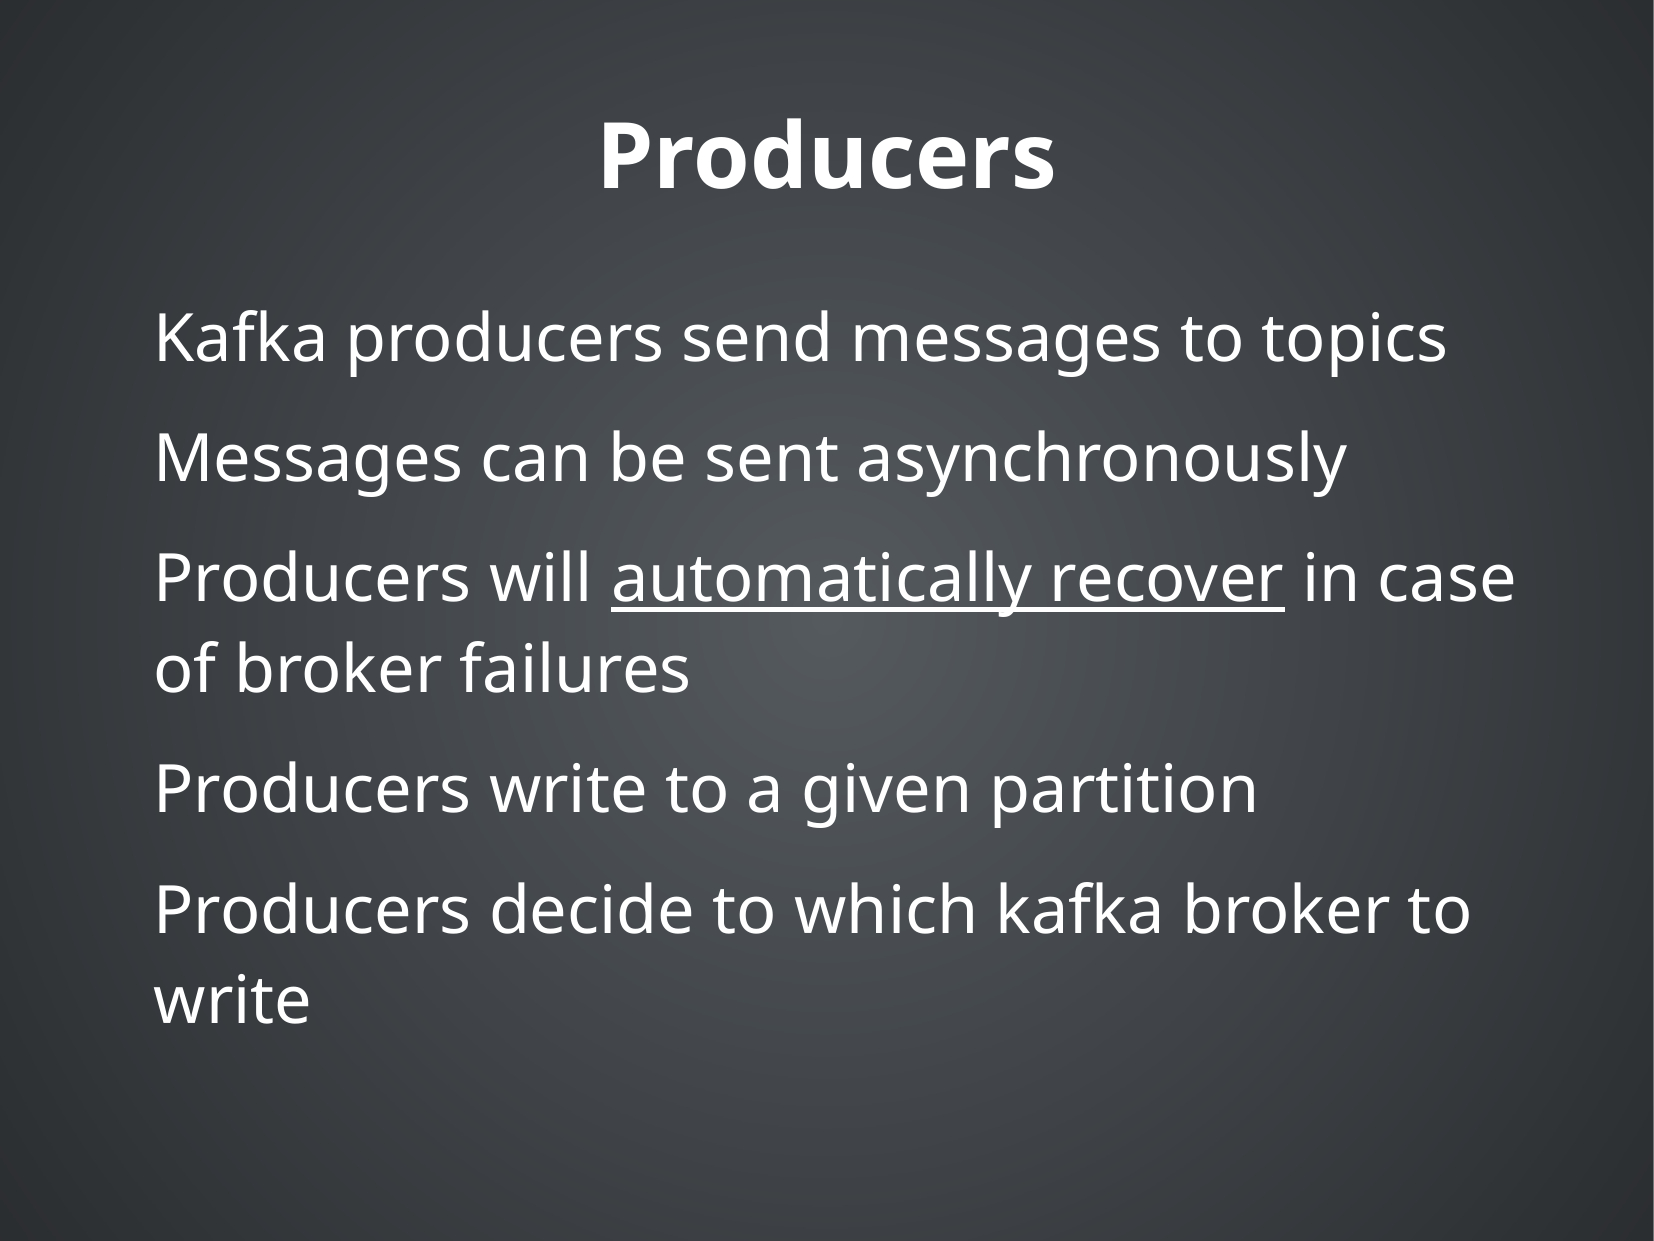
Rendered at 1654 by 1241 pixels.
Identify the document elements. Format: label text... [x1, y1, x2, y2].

title Producers [82, 49, 1571, 257]
picture [0, 0, 1654, 1241]
list Kafka producers send messages to topics Messages can be sent asynchronously Producers will automatically recover in case of broker failures Producers write to a given partition Producers decide to which kafka broker to write [82, 290, 1571, 1109]
